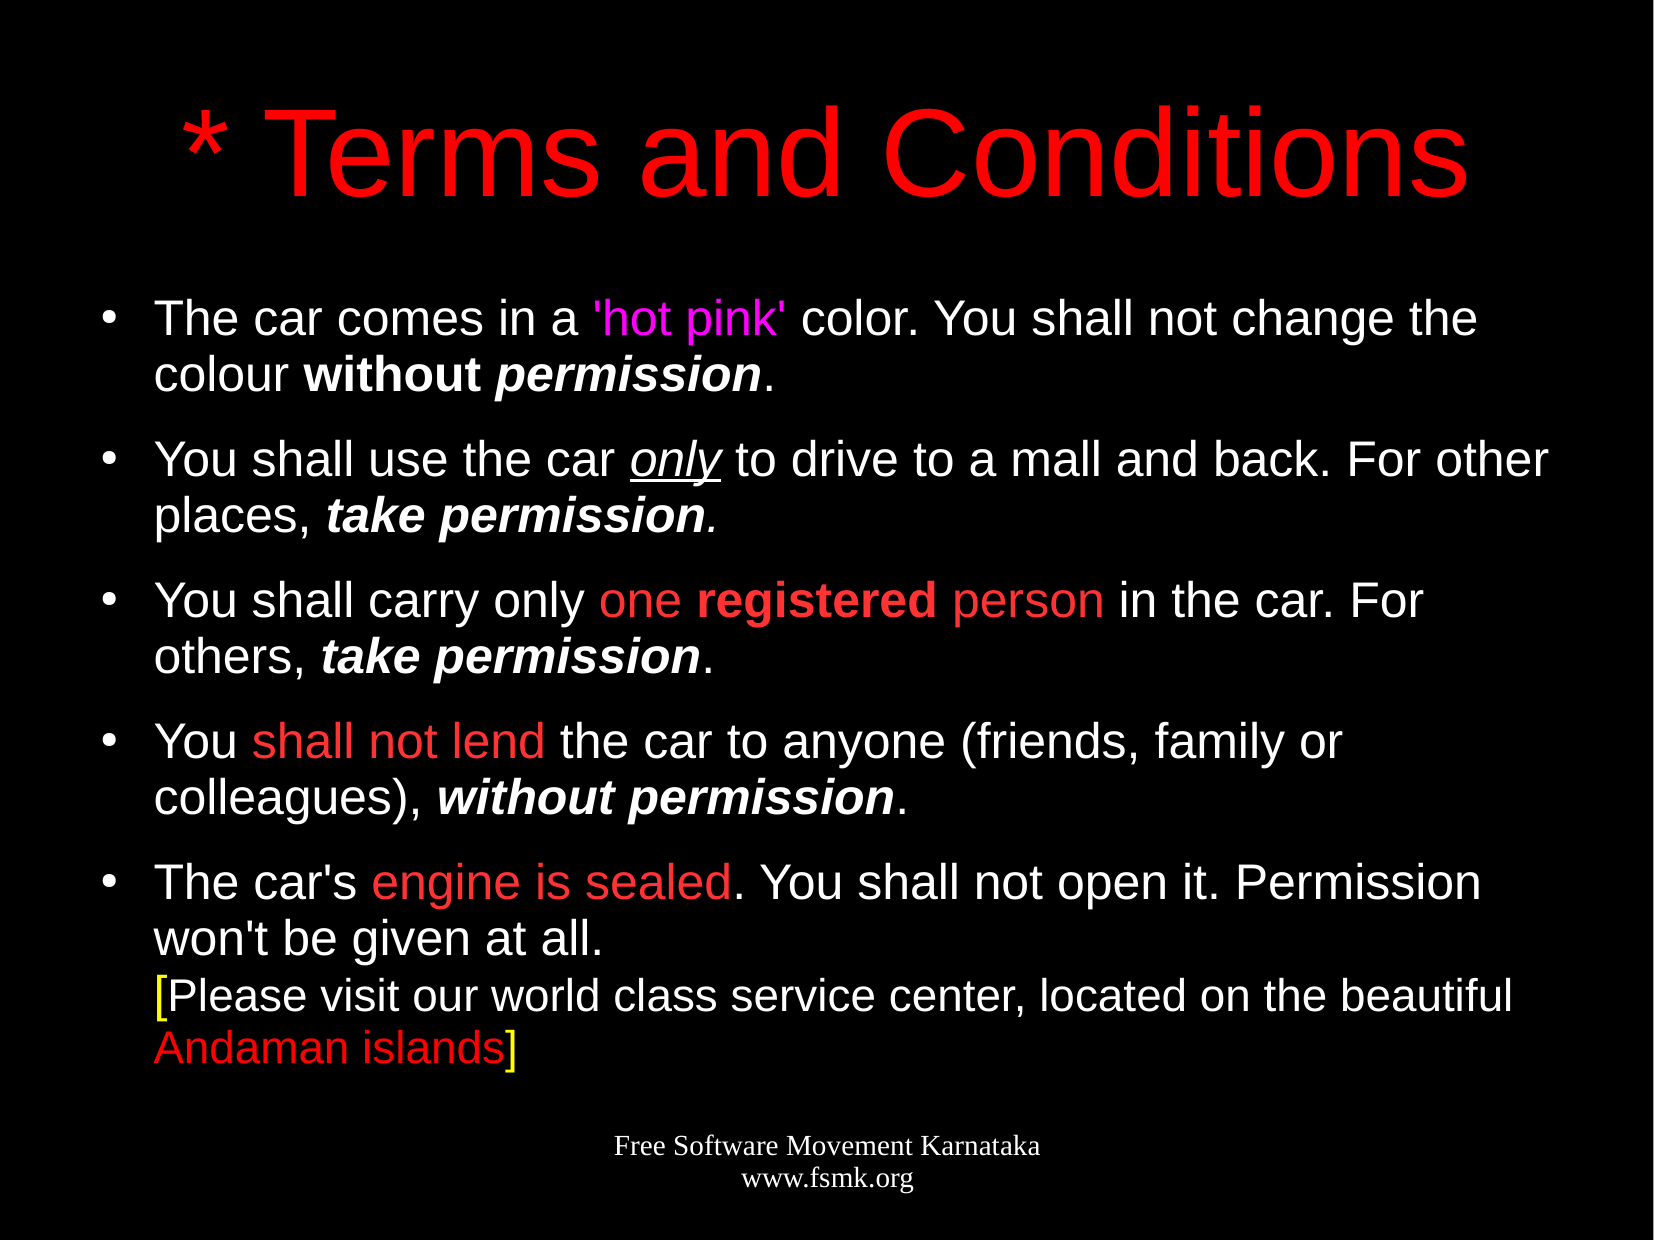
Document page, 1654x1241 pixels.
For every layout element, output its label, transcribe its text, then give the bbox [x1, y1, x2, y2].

title * Terms and Conditions [82, 49, 1571, 257]
list The car comes in a 'hot pink' color. You shall not change the colour without permission. You shall use the car only to drive to a mall and back. For other places, take permission. You shall carry only one registered person in the car. For others, take permission. You shall not lend the car to anyone (friends, family or colleagues), without permission. The car's engine is sealed. You shall not open it. Permission won't be given at all. [Please visit our world class service center, located on the beautiful Andaman islands] [82, 290, 1571, 1109]
